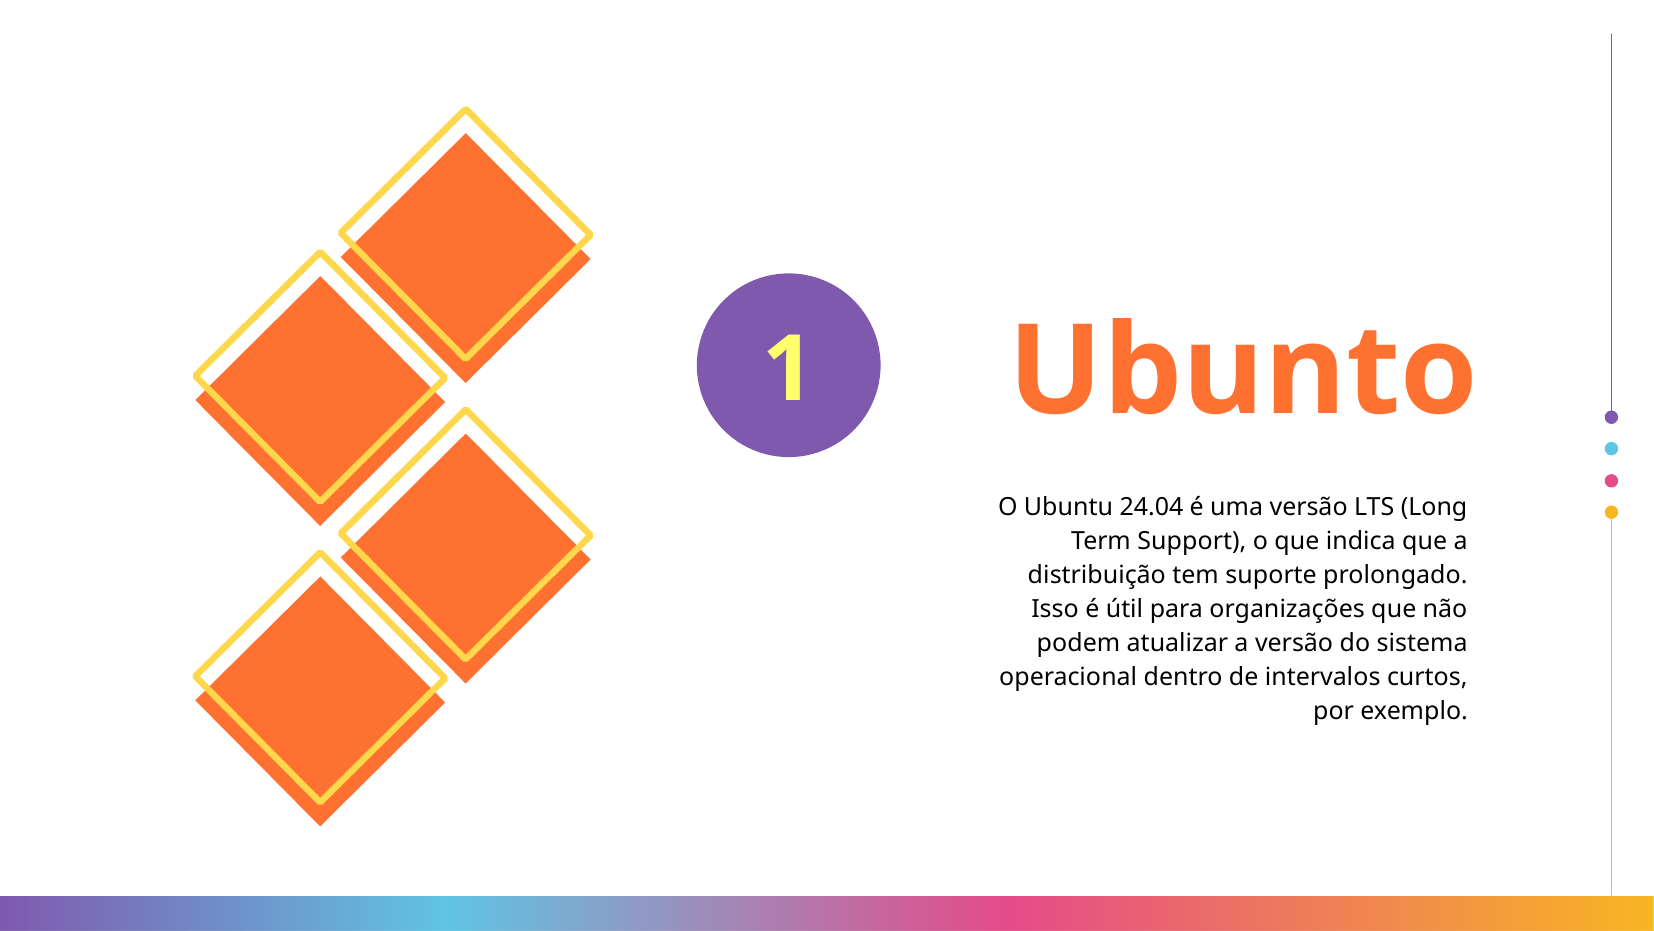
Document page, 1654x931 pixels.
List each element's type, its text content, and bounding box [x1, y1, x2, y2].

picture [0, 896, 1654, 931]
text_box 1 [696, 273, 840, 458]
title Ubunto [840, 280, 1479, 451]
title O Ubuntu 24.04 é uma versão LTS (Long Term Support), o que indica que a distribuição tem suporte prolongado. Isso é útil para organizações que não podem atualizar a versão do sistema operacional dentro de intervalos curtos, por exemplo. [982, 504, 1469, 711]
